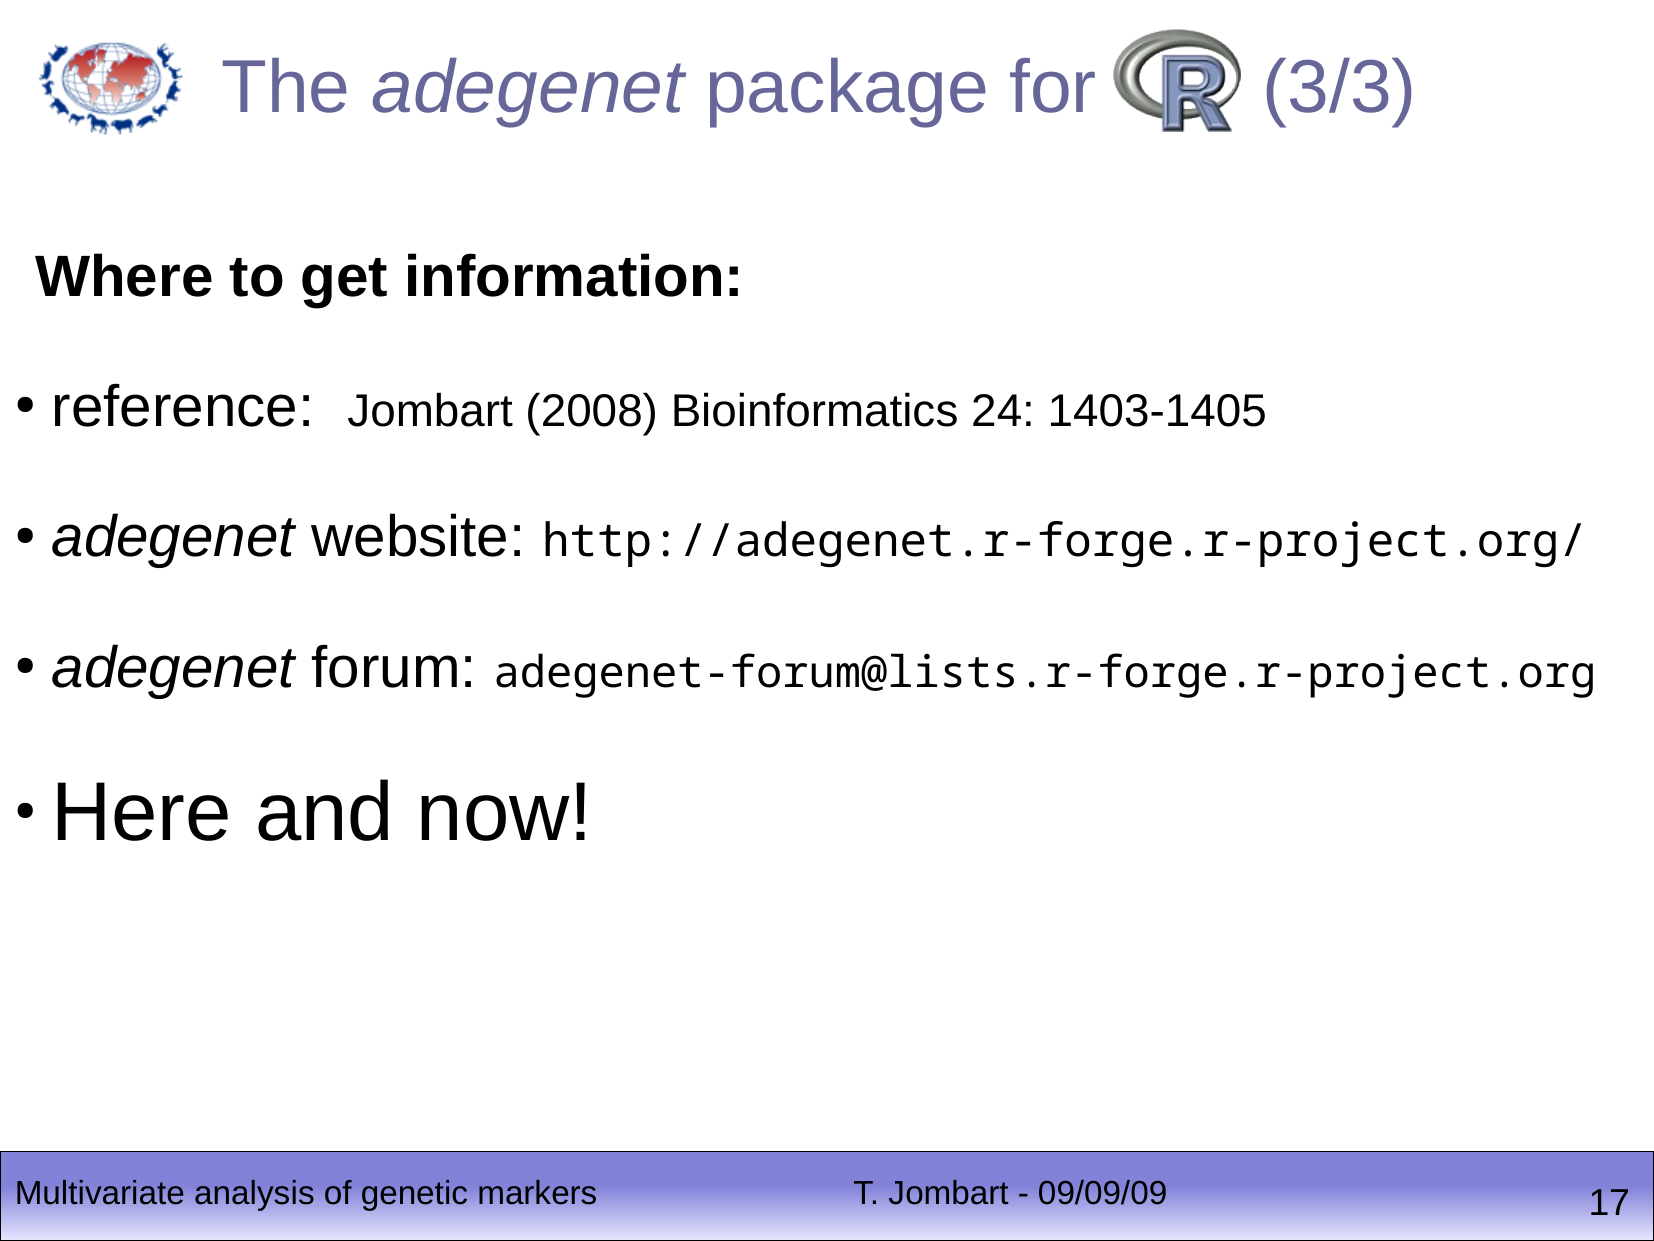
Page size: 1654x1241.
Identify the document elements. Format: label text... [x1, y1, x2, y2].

picture [1113, 29, 1241, 132]
text_box 17 [1573, 1174, 1654, 1232]
text_box T. Jombart - 09/09/09 [838, 1167, 1202, 1225]
text_box The adegenet package for (3/3) [206, 37, 1654, 137]
picture [25, 29, 186, 144]
text_box Multivariate analysis of genetic markers [0, 1167, 614, 1220]
text_box [0, 1151, 1654, 1241]
text_box Where to get information: reference: Jombart (2008) Bioinformatics 24: 1403-1405 adegenet website: http://adegenet.r-forge.r-project.org/ adegenet forum: adegenet-forum@lists.r-forge.r-project.org Here and now! [0, 236, 1654, 867]
